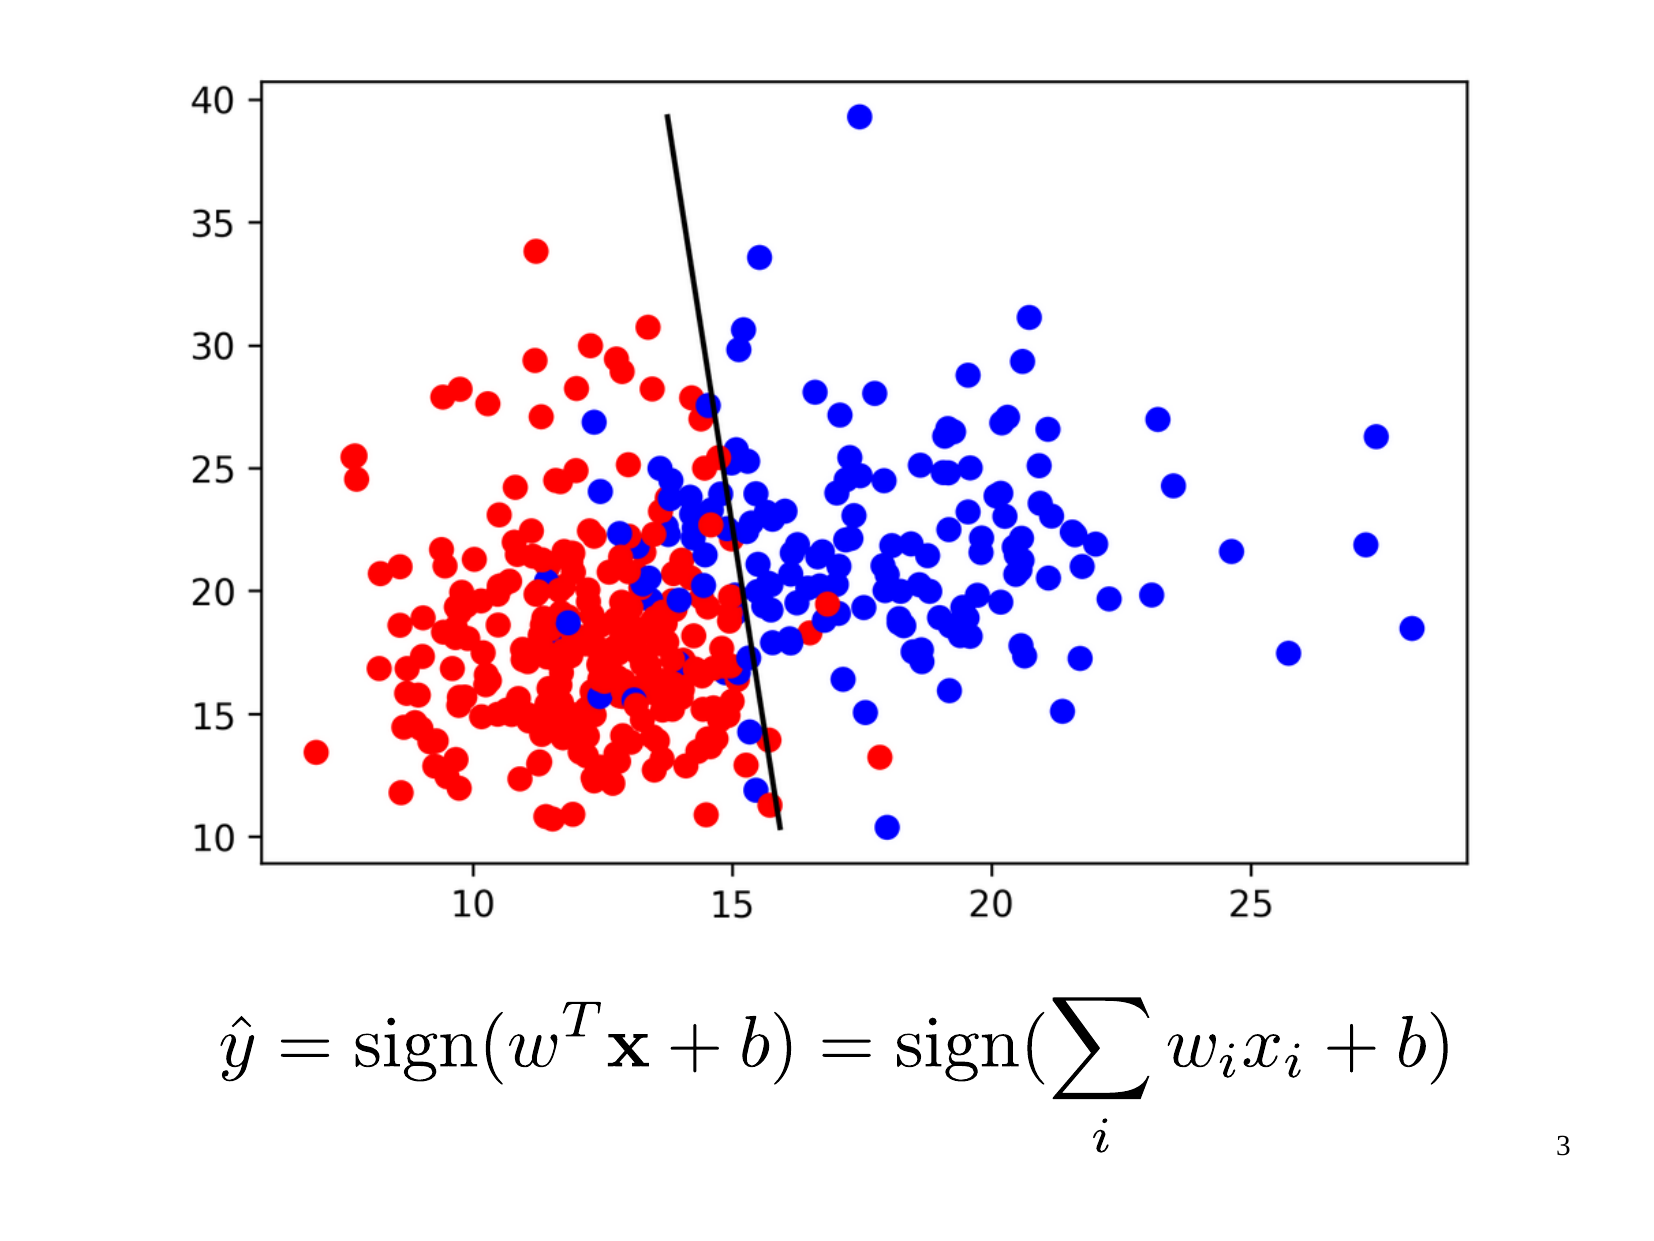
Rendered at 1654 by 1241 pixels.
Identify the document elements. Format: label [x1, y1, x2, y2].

picture [170, 49, 1501, 961]
text_box [218, 990, 1456, 1153]
